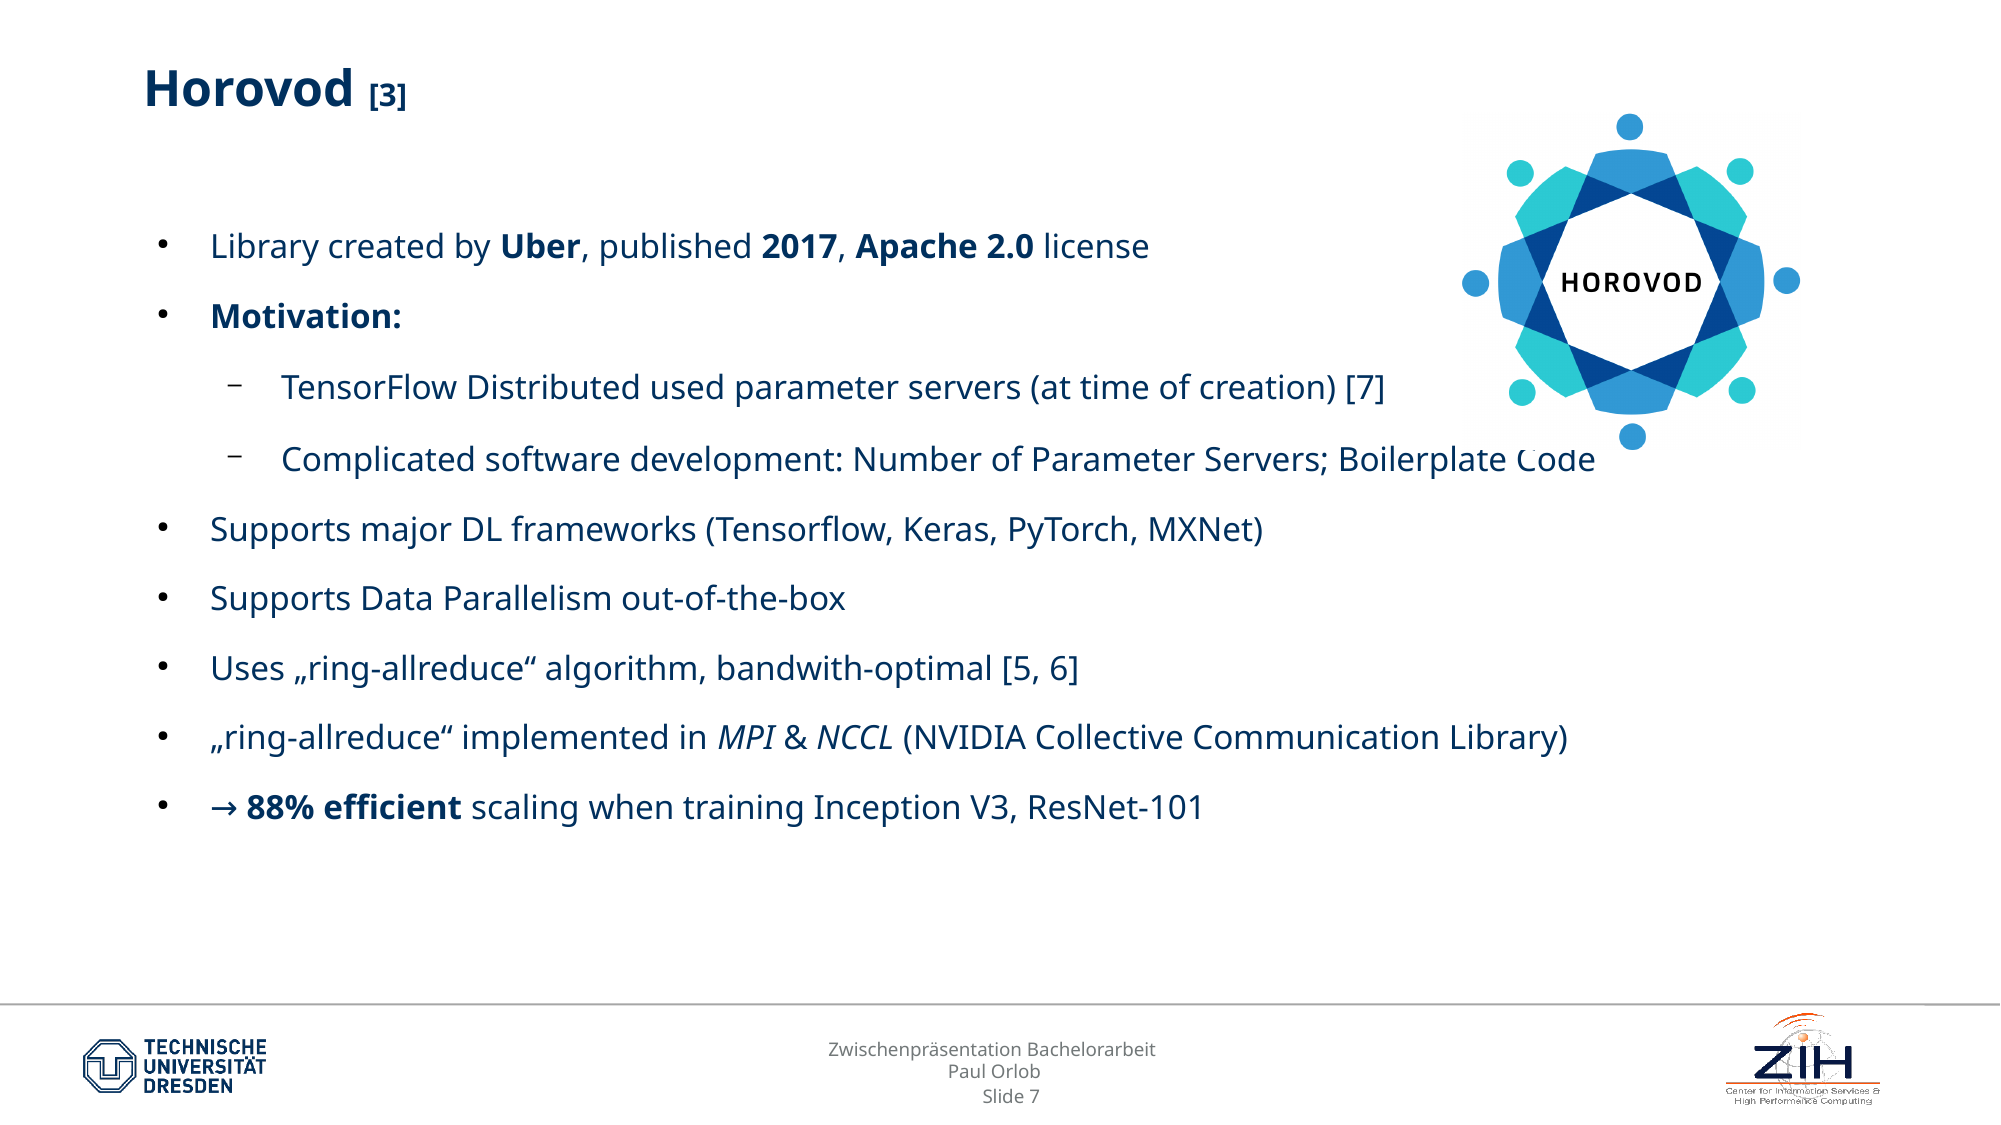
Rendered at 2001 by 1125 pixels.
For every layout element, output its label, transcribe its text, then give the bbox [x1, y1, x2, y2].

picture [83, 1039, 266, 1093]
title Horovod [3] [143, 56, 1880, 169]
list Library created by Uber, published 2017, Apache 2.0 license Motivation: TensorFlow Distributed used parameter servers (at time of creation) [7] Complicated software development: Number of Parameter Servers; Boilerplate Code Supports major DL frameworks (Tensorflow, Keras, PyTorch, MXNet) Supports Data Parallelism out-of-the-box Uses „ring-allreduce“ algorithm, bandwith-optimal [5, 6] „ring-allreduce“ implemented in MPI & NCCL (NVIDIA Collective Communication Library) → 88% efficient scaling when training Inception V3, ResNet-101 [139, 224, 1876, 938]
picture [1726, 1013, 1880, 1105]
picture [1462, 112, 1801, 451]
